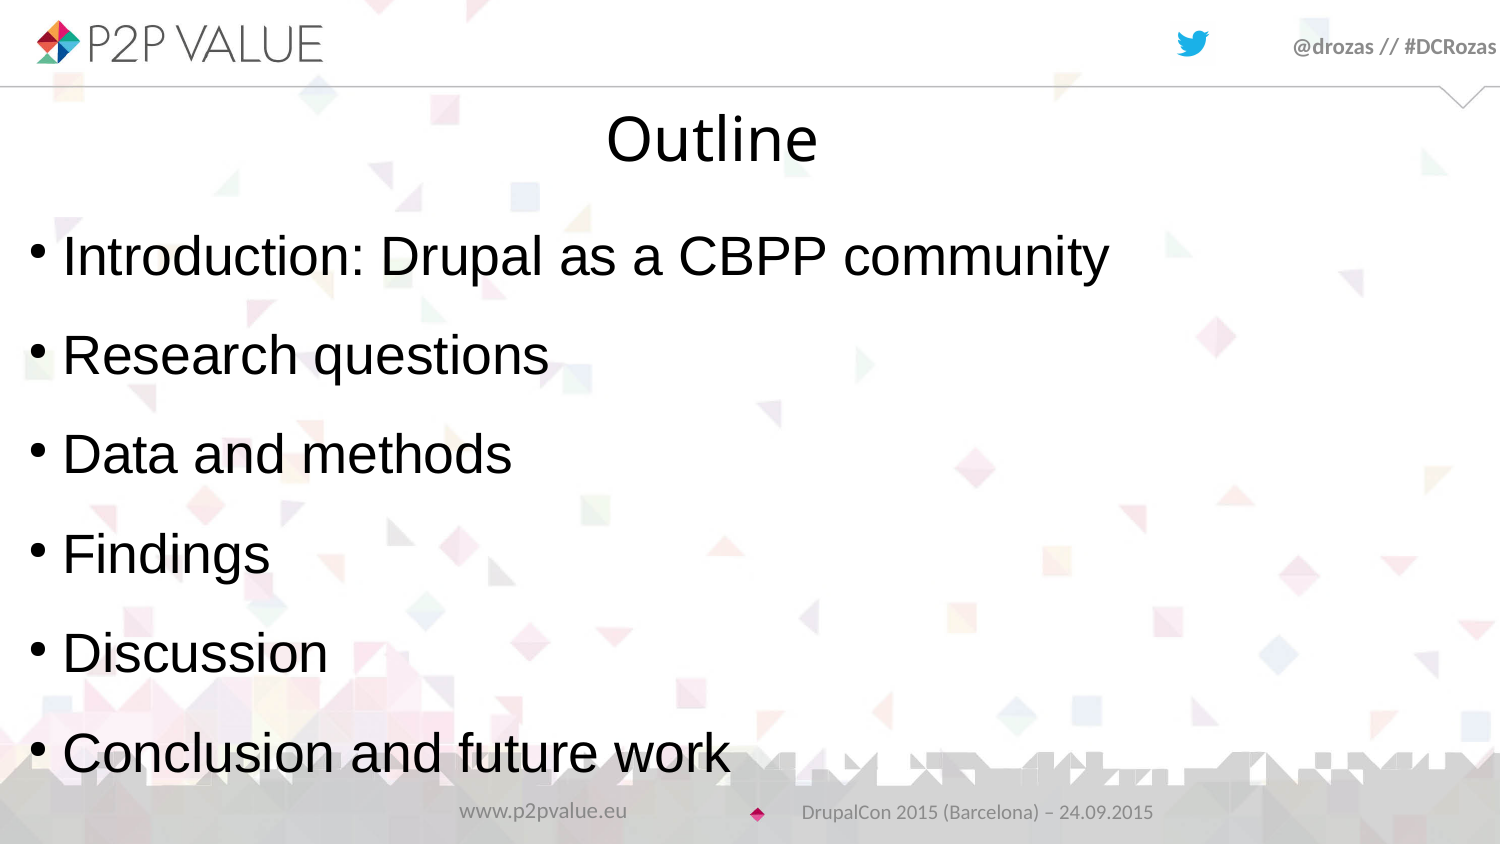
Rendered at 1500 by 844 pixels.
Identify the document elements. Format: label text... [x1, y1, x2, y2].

title Outline [60, 92, 1366, 180]
text_box www.p2pvalue.eu [453, 789, 672, 829]
text_box @drozas // #DCRozas [1170, 15, 1500, 76]
text_box DrupalCon 2015 (Barcelona) – 24.09.2015 [788, 788, 1481, 834]
picture [0, 0, 1500, 844]
subtitle Introduction: Drupal as a CBPP community Research questions Data and methods Findings Discussion Conclusion and future work [15, 180, 1496, 796]
